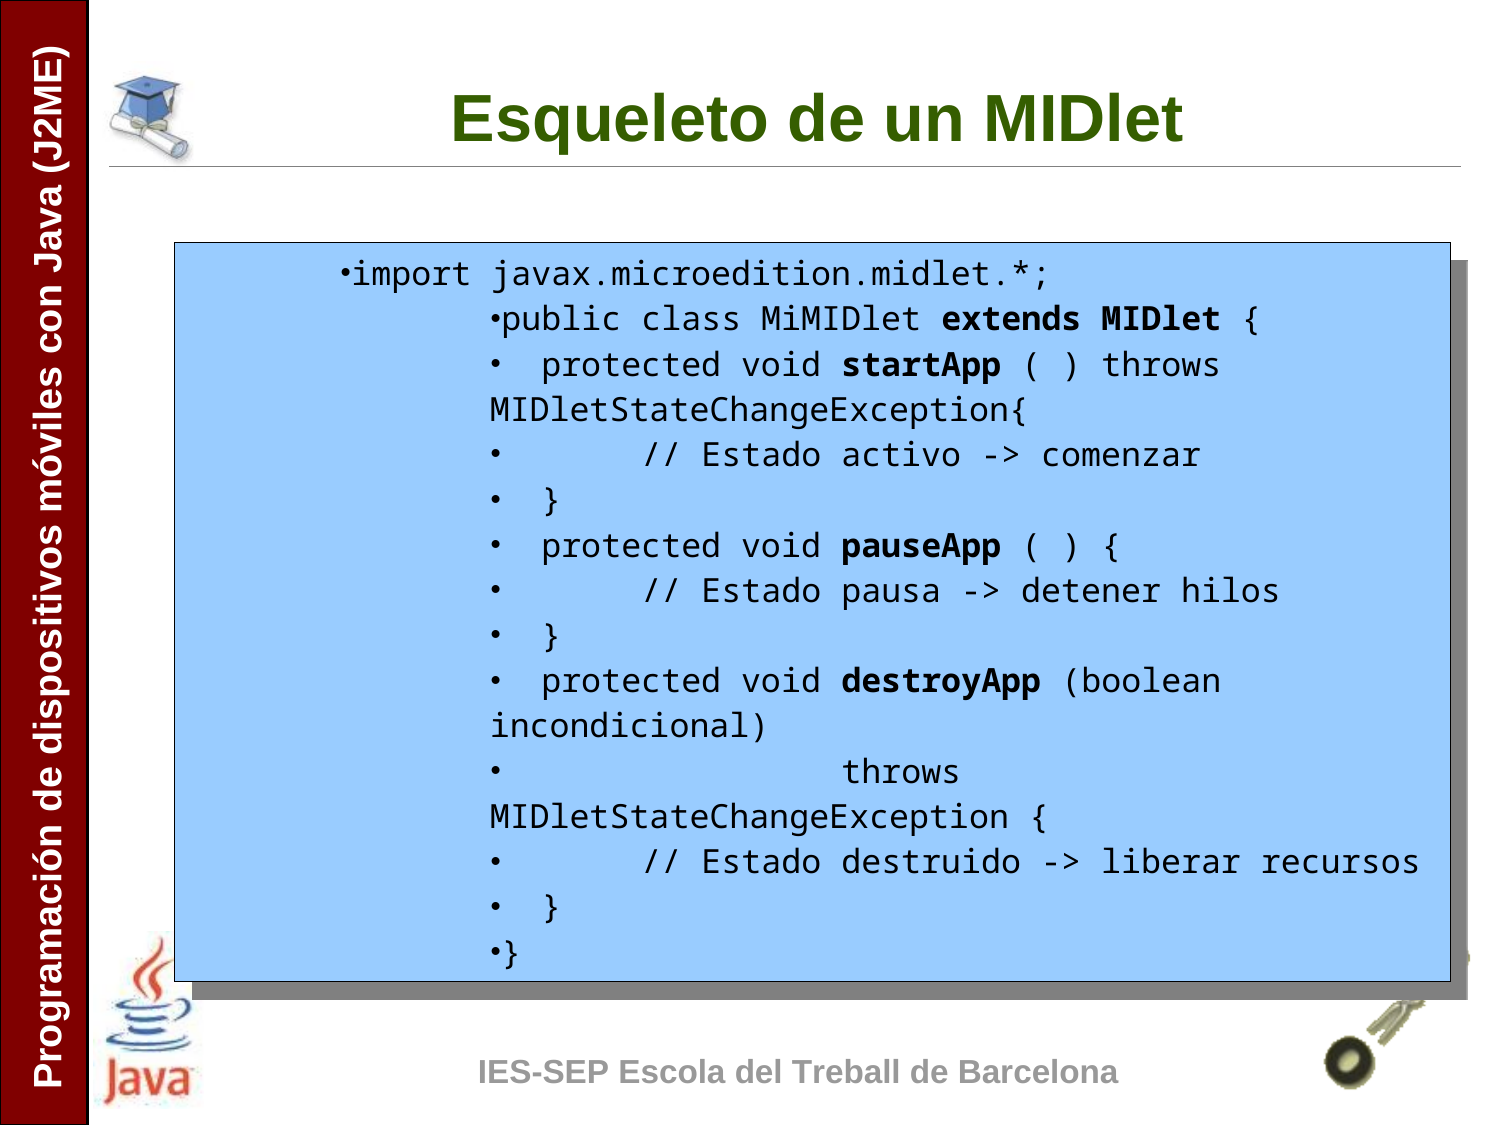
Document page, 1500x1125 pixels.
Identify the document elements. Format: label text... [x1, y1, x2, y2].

picture [93, 931, 204, 1109]
picture [1322, 939, 1471, 1094]
picture [93, 61, 206, 174]
title Esqueleto de un MIDlet [211, 75, 1424, 163]
text_box import javax.microedition.midlet.*; public class MiMIDlet extends MIDlet { protected void startApp ( ) throws MIDletStateChangeException{ // Estado activo -> comenzar } protected void pauseApp ( ) { // Estado pausa -> detener hilos } protected void destroyApp (boolean incondicional) throws MIDletStateChangeException { // Estado destruido -> liberar recursos } } [174, 242, 1451, 786]
